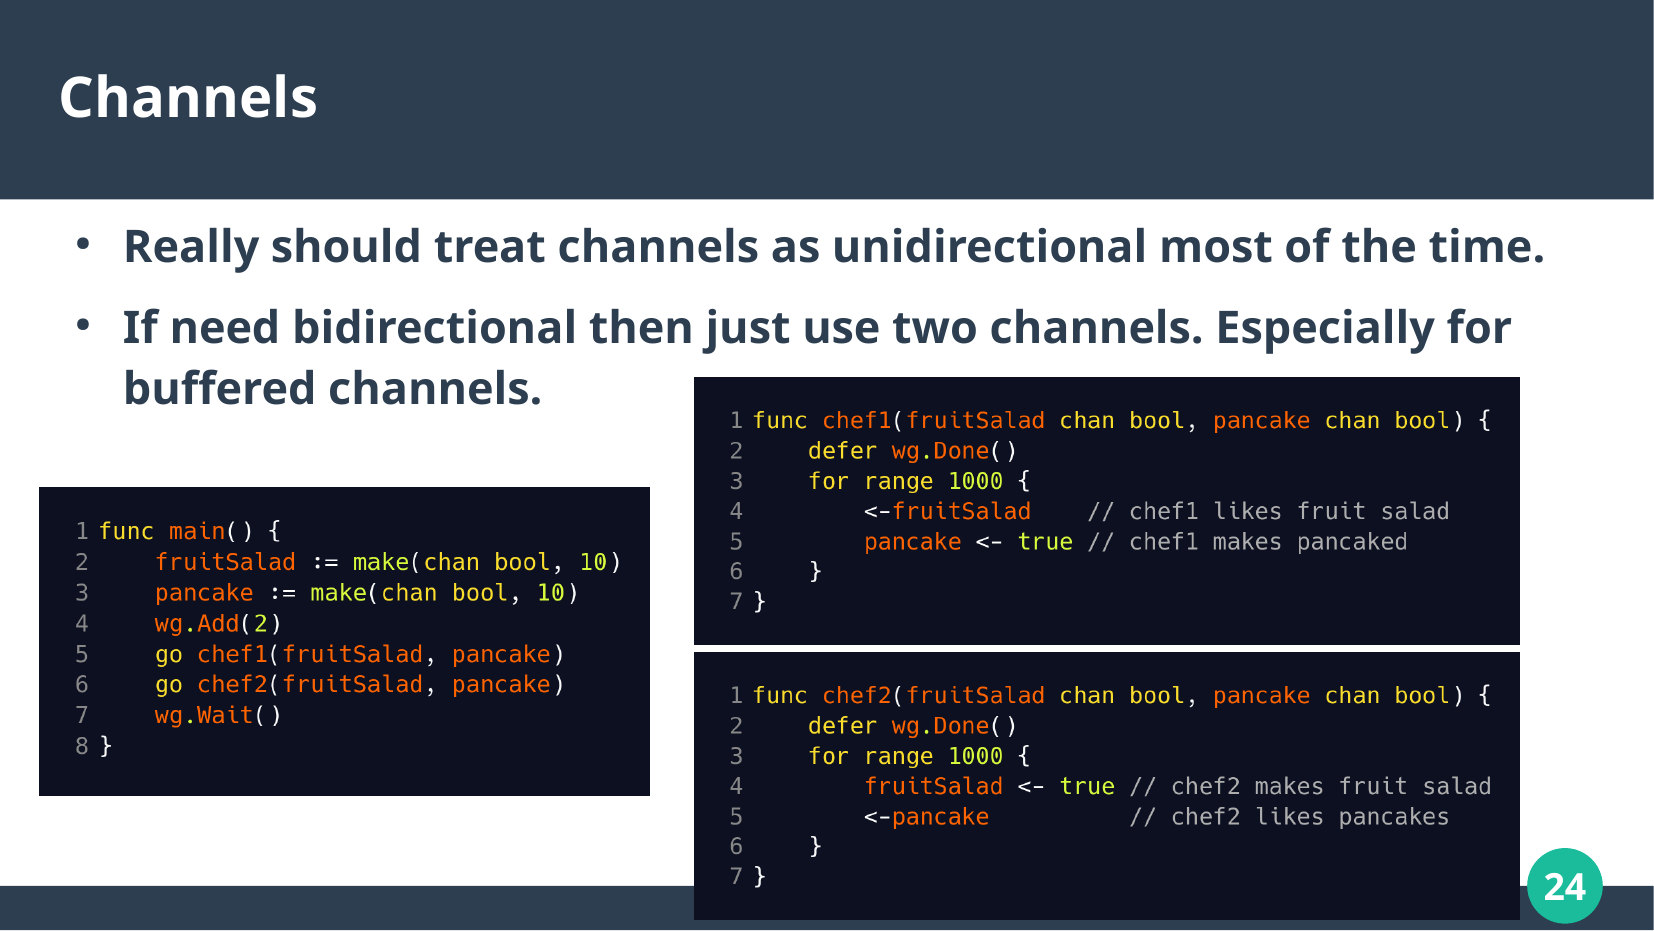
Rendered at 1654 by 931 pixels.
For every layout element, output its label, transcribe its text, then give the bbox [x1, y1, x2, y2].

picture [39, 487, 650, 796]
picture [694, 652, 1520, 920]
picture [694, 377, 1520, 645]
list Really should treat channels as unidirectional most of the time. If need bidirectional then just use two channels. Especially for buffered channels. [59, 214, 1595, 458]
title Channels [59, 37, 1595, 155]
